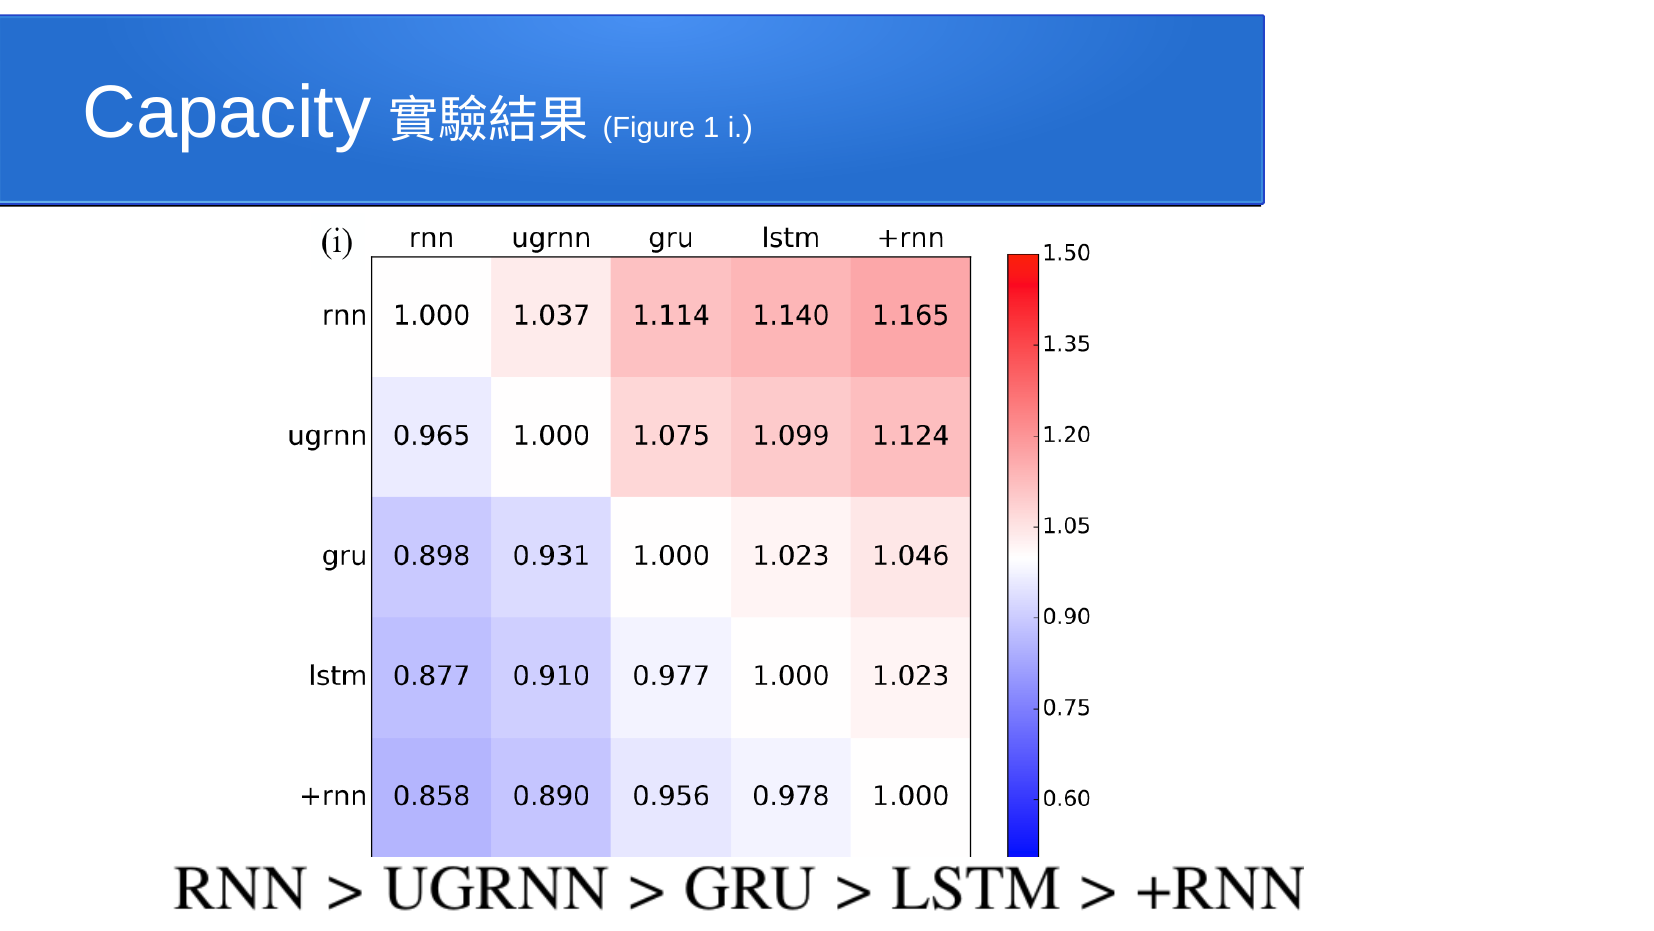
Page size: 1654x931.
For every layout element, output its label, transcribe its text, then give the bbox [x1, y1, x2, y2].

picture [171, 211, 1304, 928]
title Capacity實驗結果(Figure 1 i.) [82, 35, 1235, 189]
